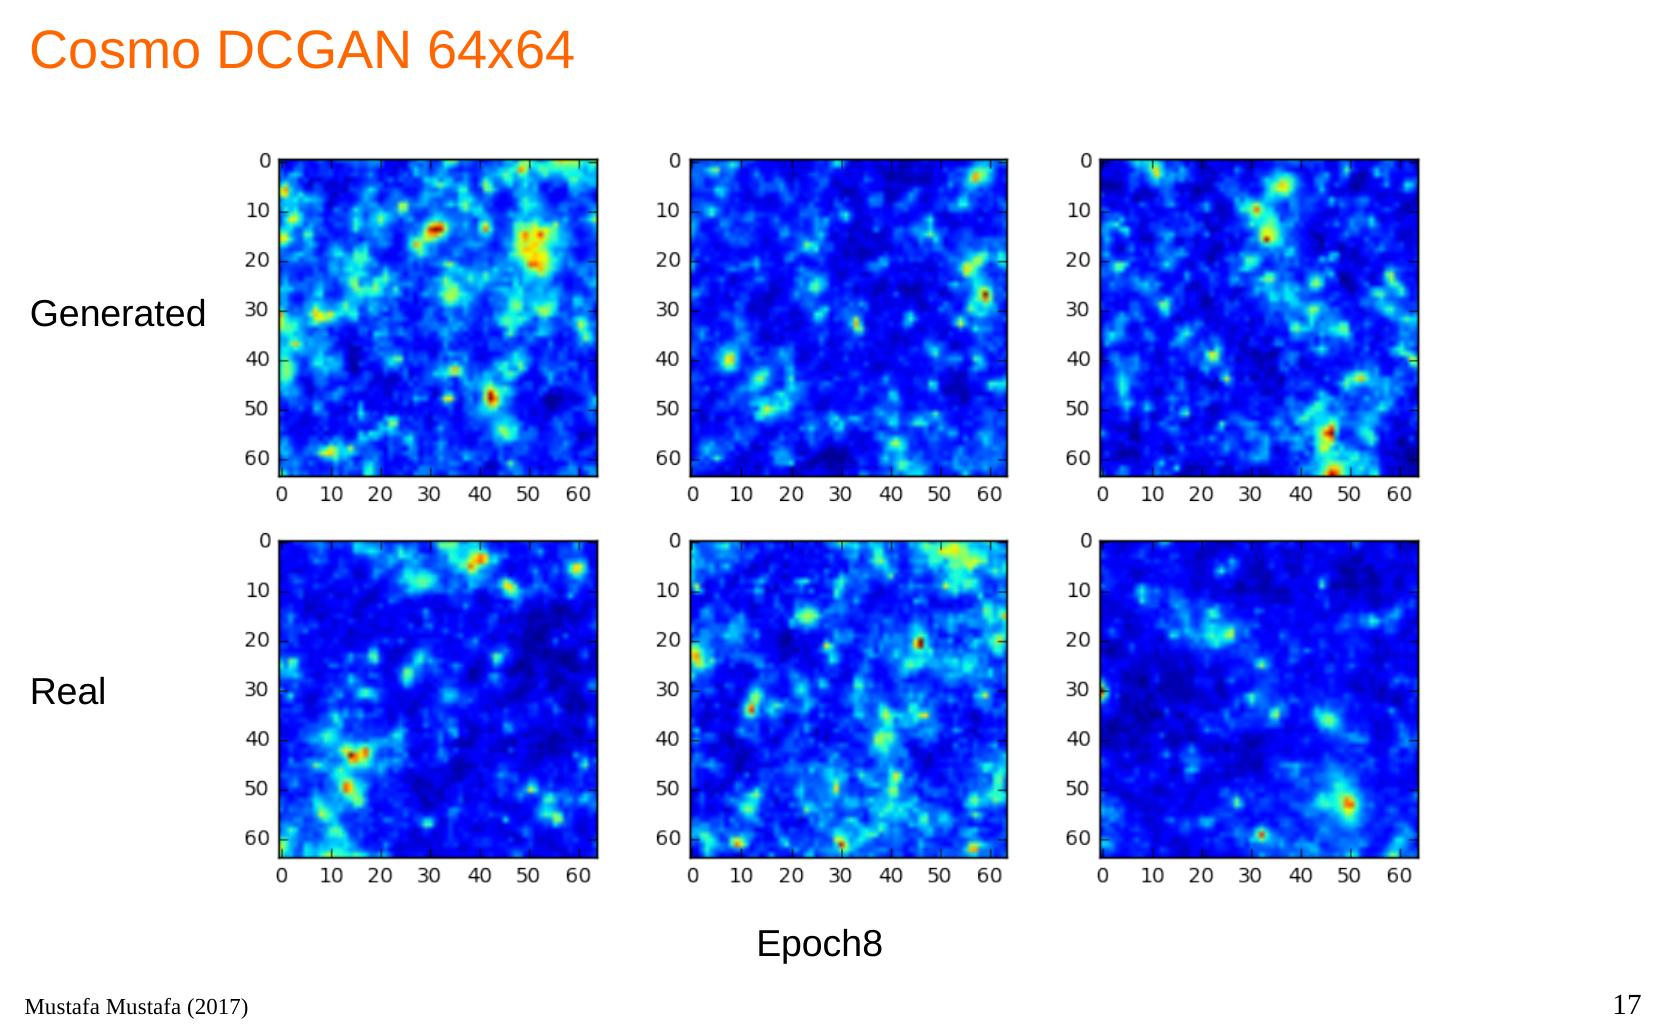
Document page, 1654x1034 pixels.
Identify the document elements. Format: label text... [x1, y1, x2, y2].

text_box Real [15, 662, 226, 723]
text_box Epoch8 [741, 915, 913, 976]
text_box Generated [15, 285, 226, 346]
picture [79, 69, 1580, 970]
title Cosmo DCGAN 64x64 [29, 17, 1621, 82]
